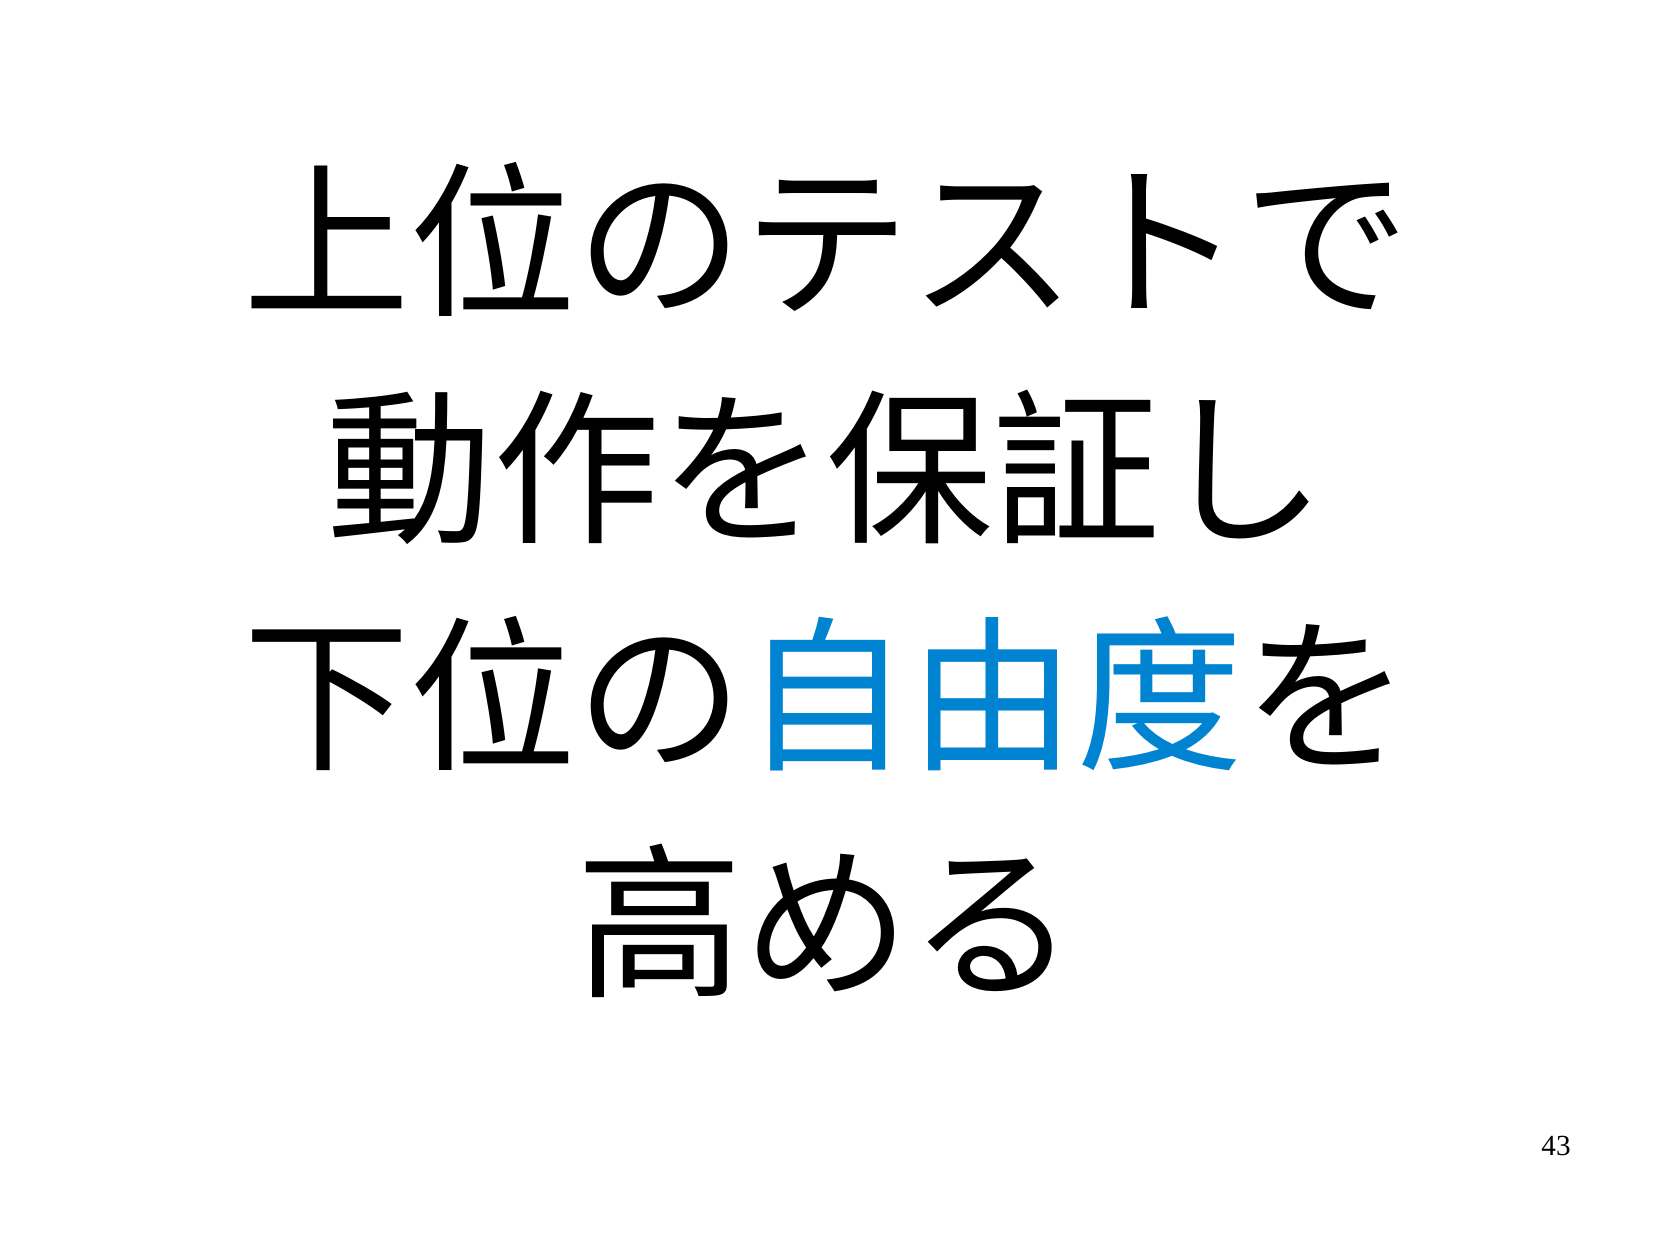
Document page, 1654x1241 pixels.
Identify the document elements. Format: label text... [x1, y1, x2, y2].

subtitle 上位のテストで 動作を保証し 下位の自由度を 高める [82, 56, 1571, 1102]
